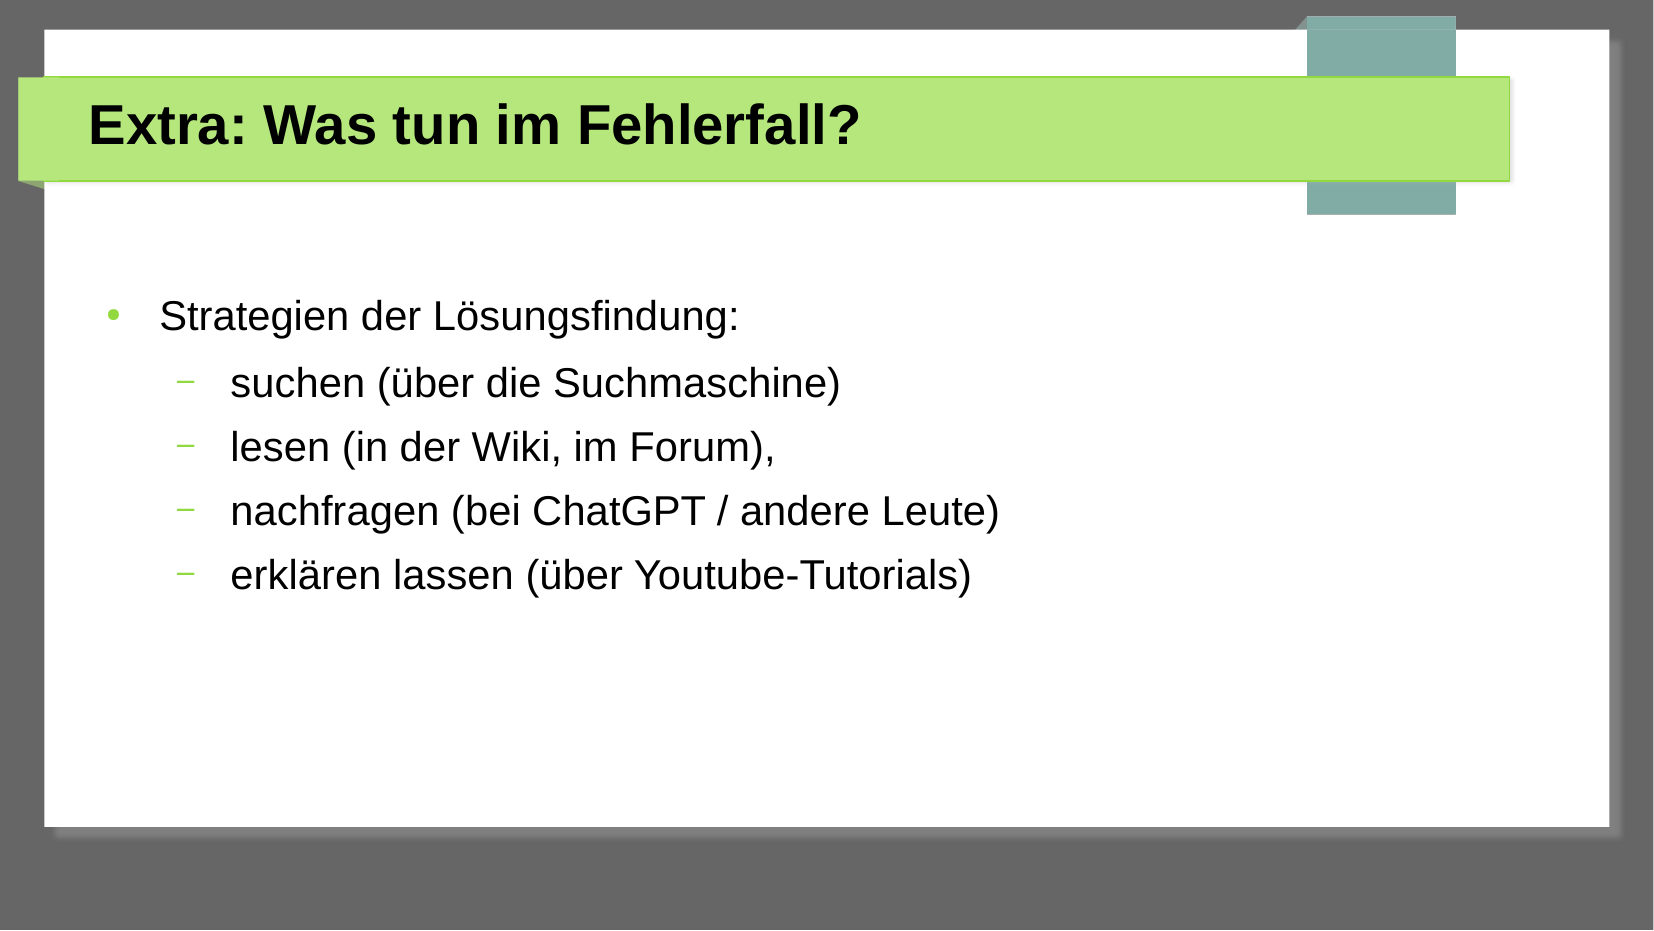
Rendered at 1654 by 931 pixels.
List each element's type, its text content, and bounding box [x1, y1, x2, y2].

list Strategien der Lösungsfindung: suchen (über die Suchmaschine) lesen (in der Wiki, im Forum), nachfragen (bei ChatGPT / andere Leute) erklären lassen (über Youtube-Tutorials) [88, 221, 1565, 813]
title Extra: Was tun im Fehlerfall? [88, 73, 1506, 178]
